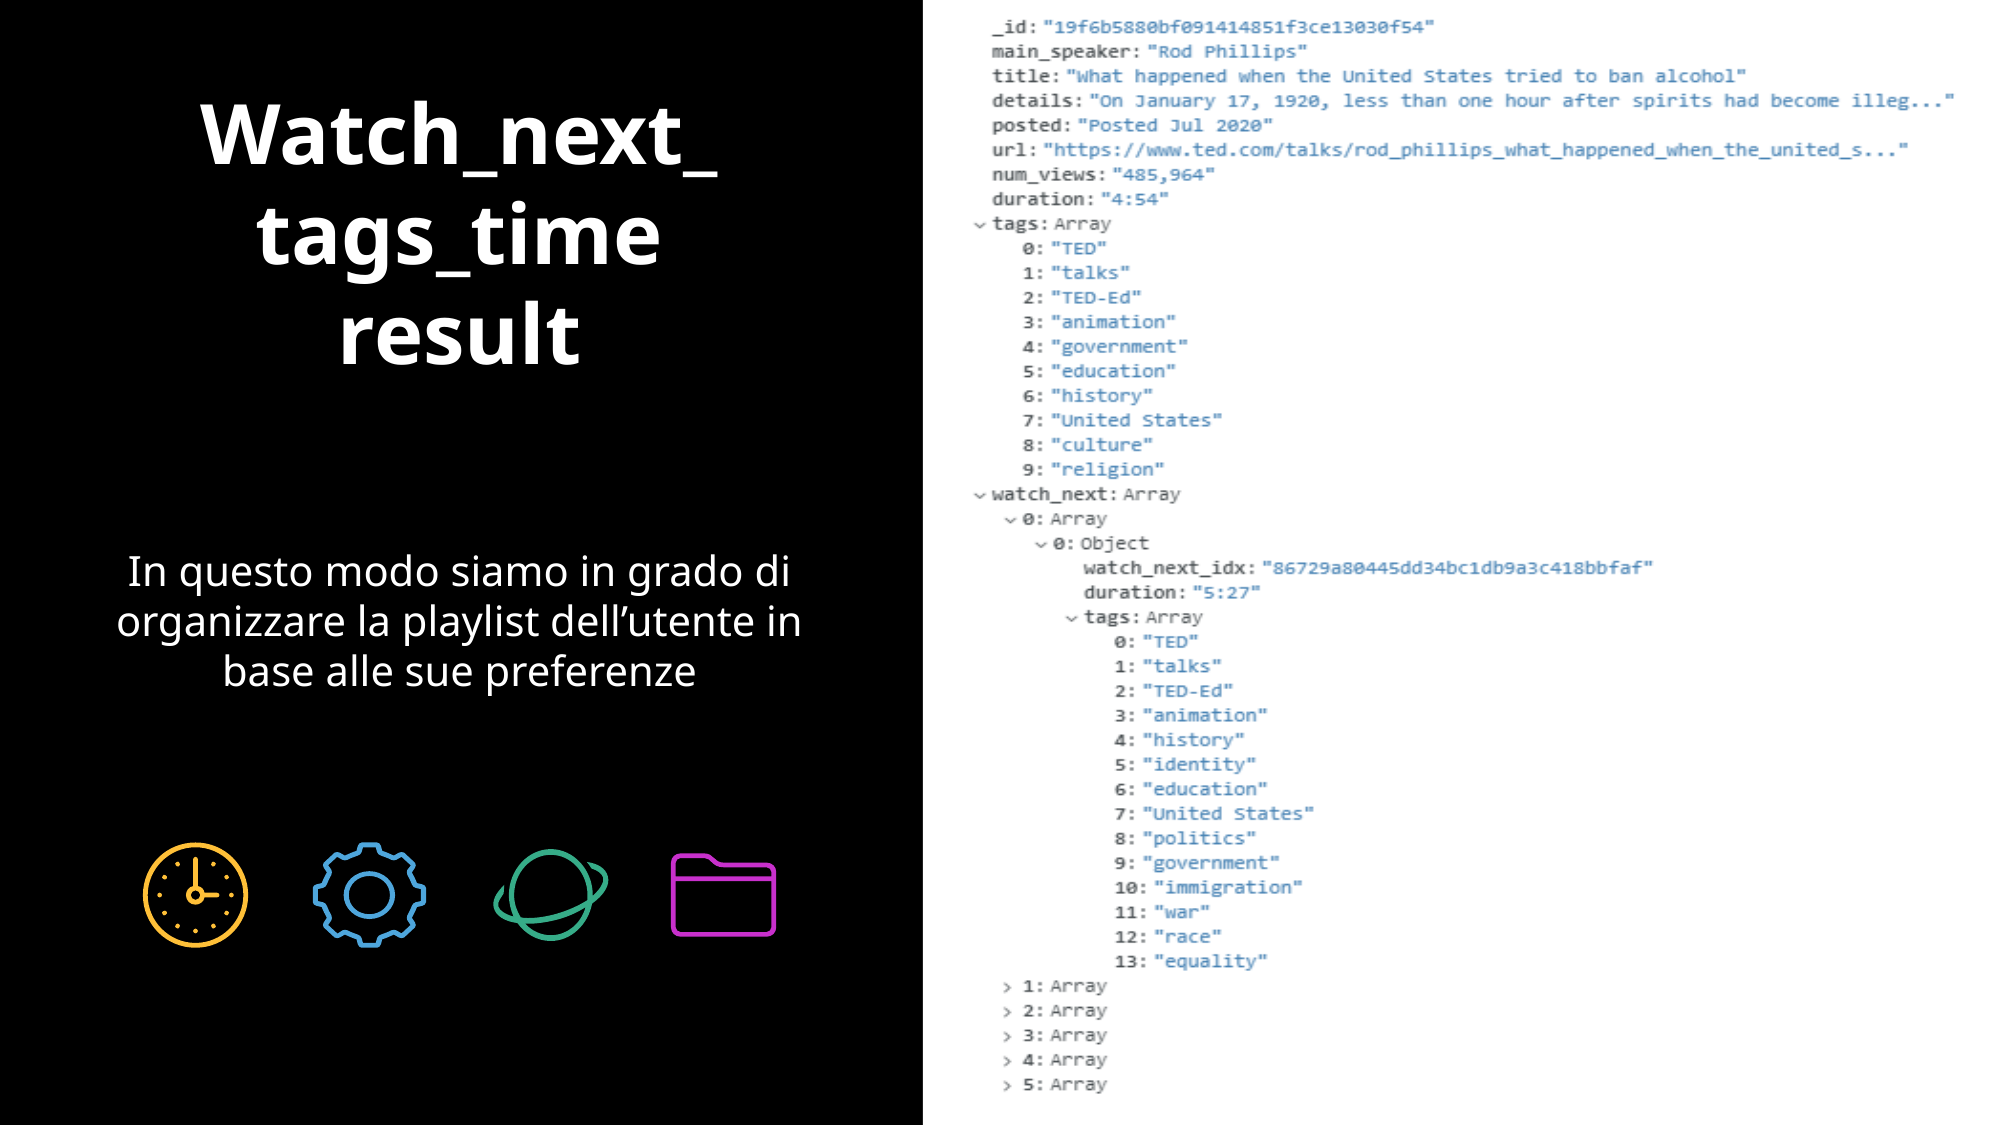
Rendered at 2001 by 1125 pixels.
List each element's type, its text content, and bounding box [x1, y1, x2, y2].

text_box [670, 853, 777, 937]
text_box [142, 842, 249, 948]
text_box [493, 849, 609, 941]
picture [922, 0, 2000, 1125]
text_box In questo modo siamo in grado di organizzare la playlist dell’utente in base alle sue preferenze [93, 530, 826, 711]
text_box [312, 842, 427, 948]
text_box Watch_next_tags_time result [172, 66, 747, 397]
